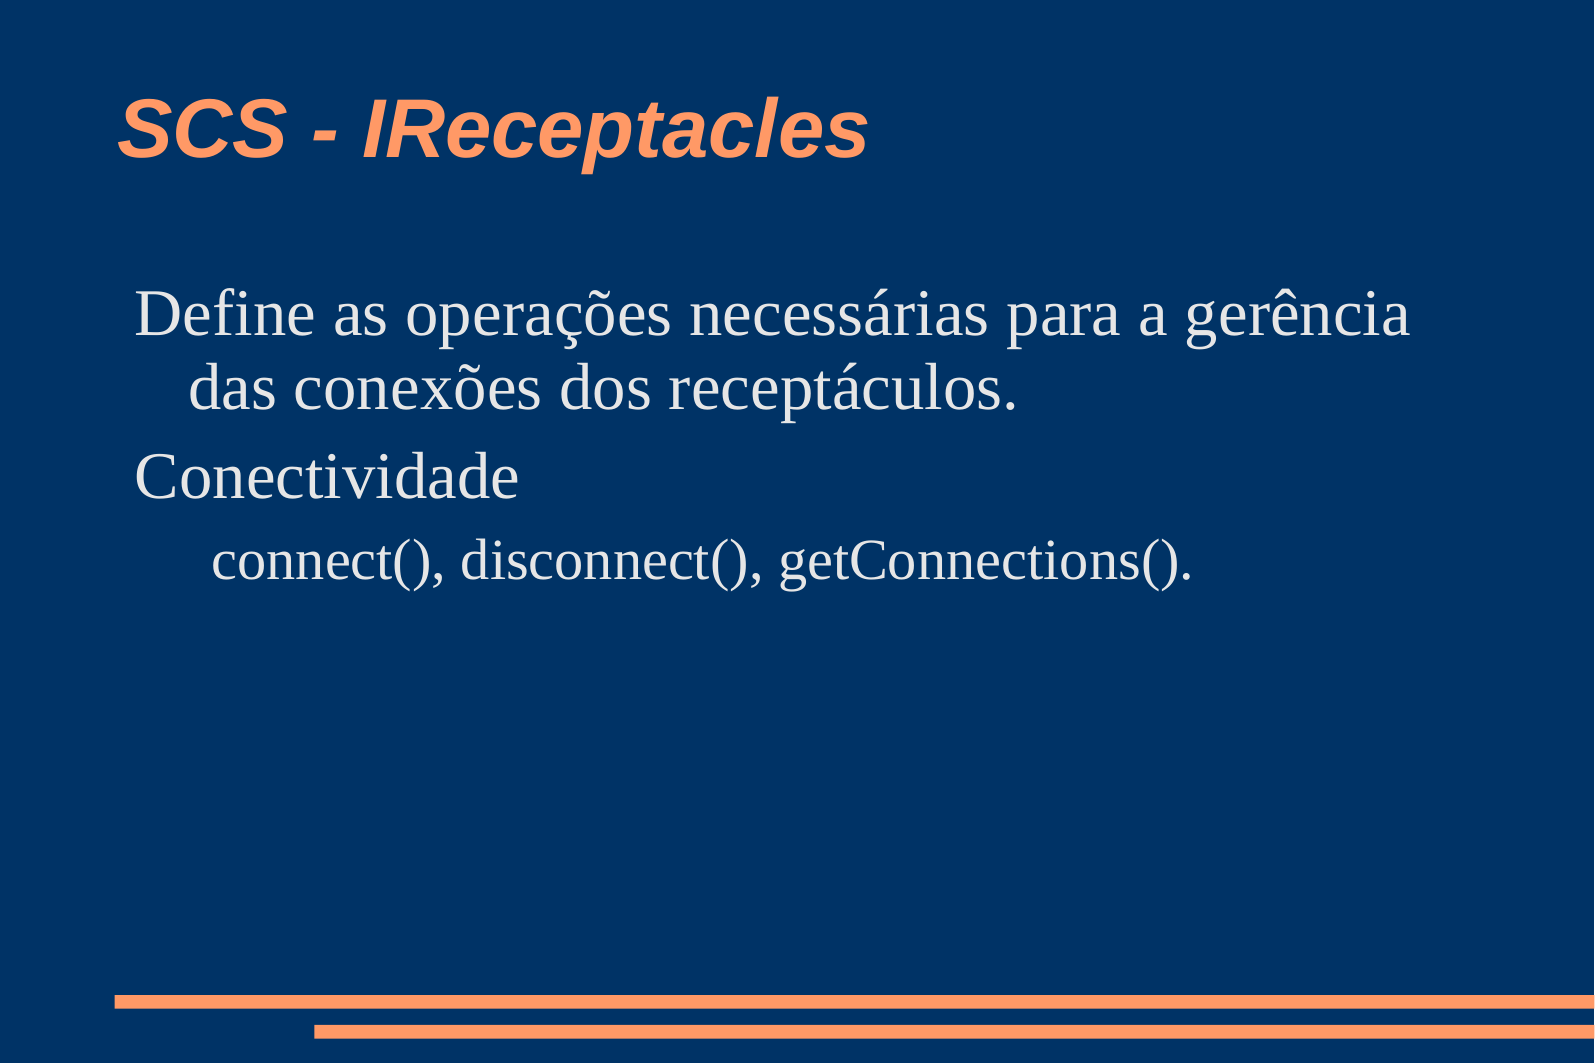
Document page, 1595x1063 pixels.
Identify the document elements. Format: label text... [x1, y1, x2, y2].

list Define as operações necessárias para a gerência das conexões dos receptáculos. Conectividade connect(), disconnect(), getConnections(). [117, 276, 1505, 971]
title SCS - IReceptacles [117, 39, 1479, 218]
